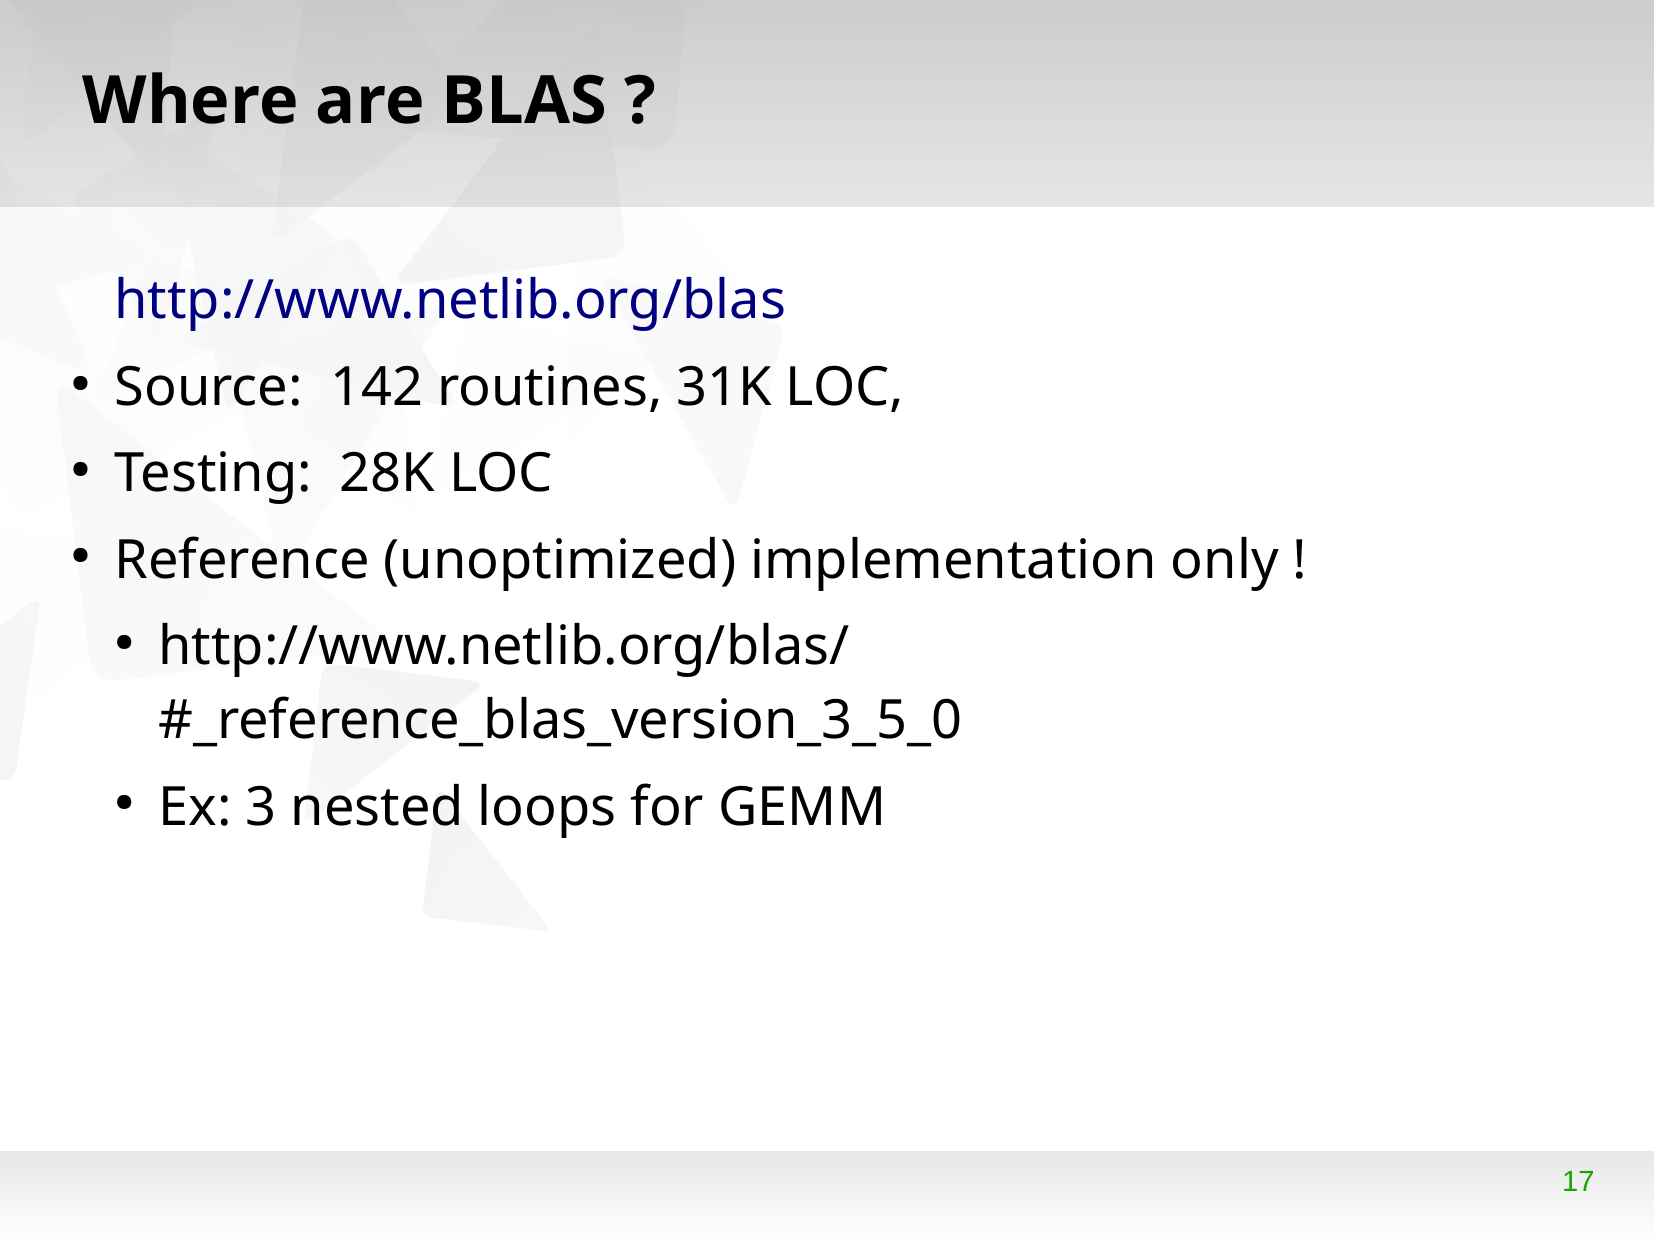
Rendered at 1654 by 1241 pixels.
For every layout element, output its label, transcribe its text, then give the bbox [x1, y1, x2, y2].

list http://www.netlib.org/blas Source: 142 routines, 31K LOC, Testing: 28K LOC Reference (unoptimized) implementation only ! http://www.netlib.org/blas/#_reference_blas_version_3_5_0 Ex: 3 nested loops for GEMM [70, 261, 1607, 981]
title Where are BLAS ? [82, 0, 1189, 201]
picture [0, 0, 783, 931]
